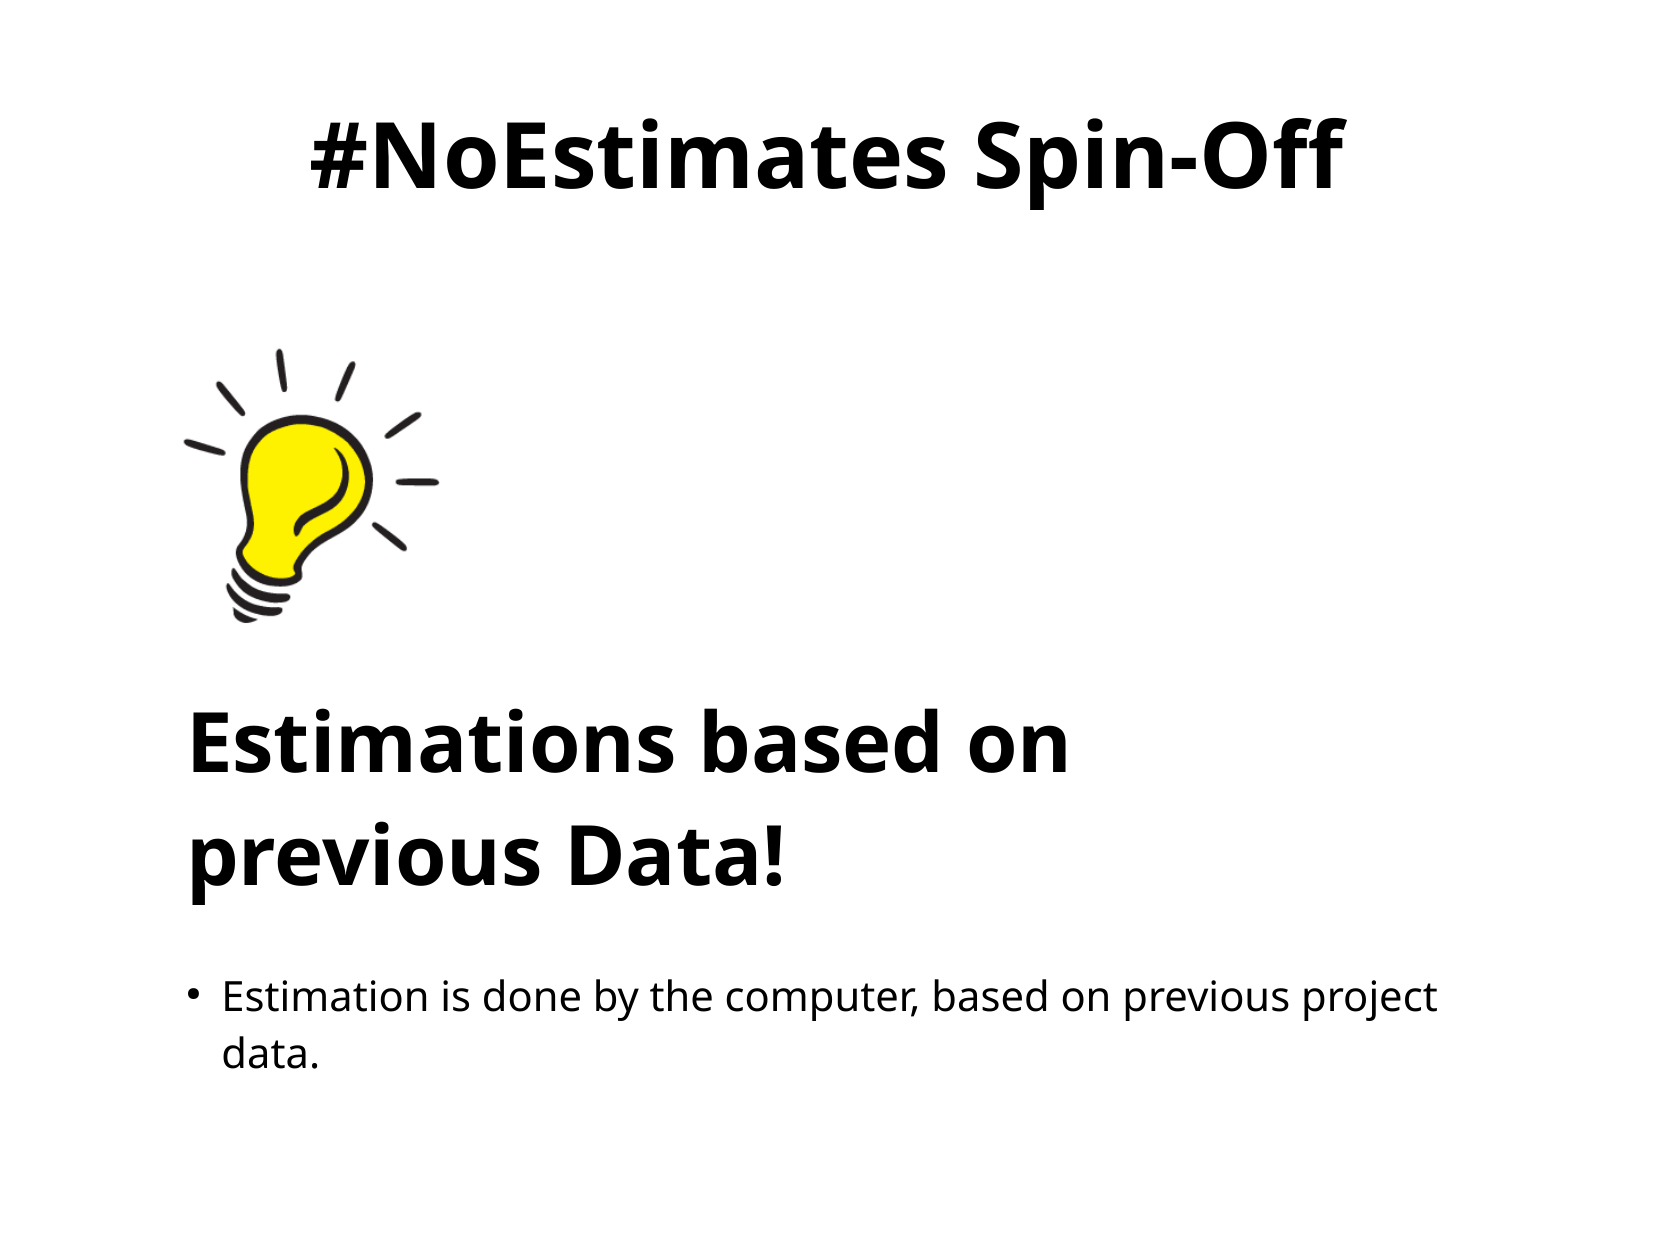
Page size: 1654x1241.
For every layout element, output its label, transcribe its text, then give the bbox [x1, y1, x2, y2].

title #NoEstimates Spin-Off [82, 18, 1571, 288]
text_box Estimations based on previous Data! Estimation is done by the computer, based on previous project data. [165, 448, 1465, 1114]
picture [177, 342, 449, 631]
